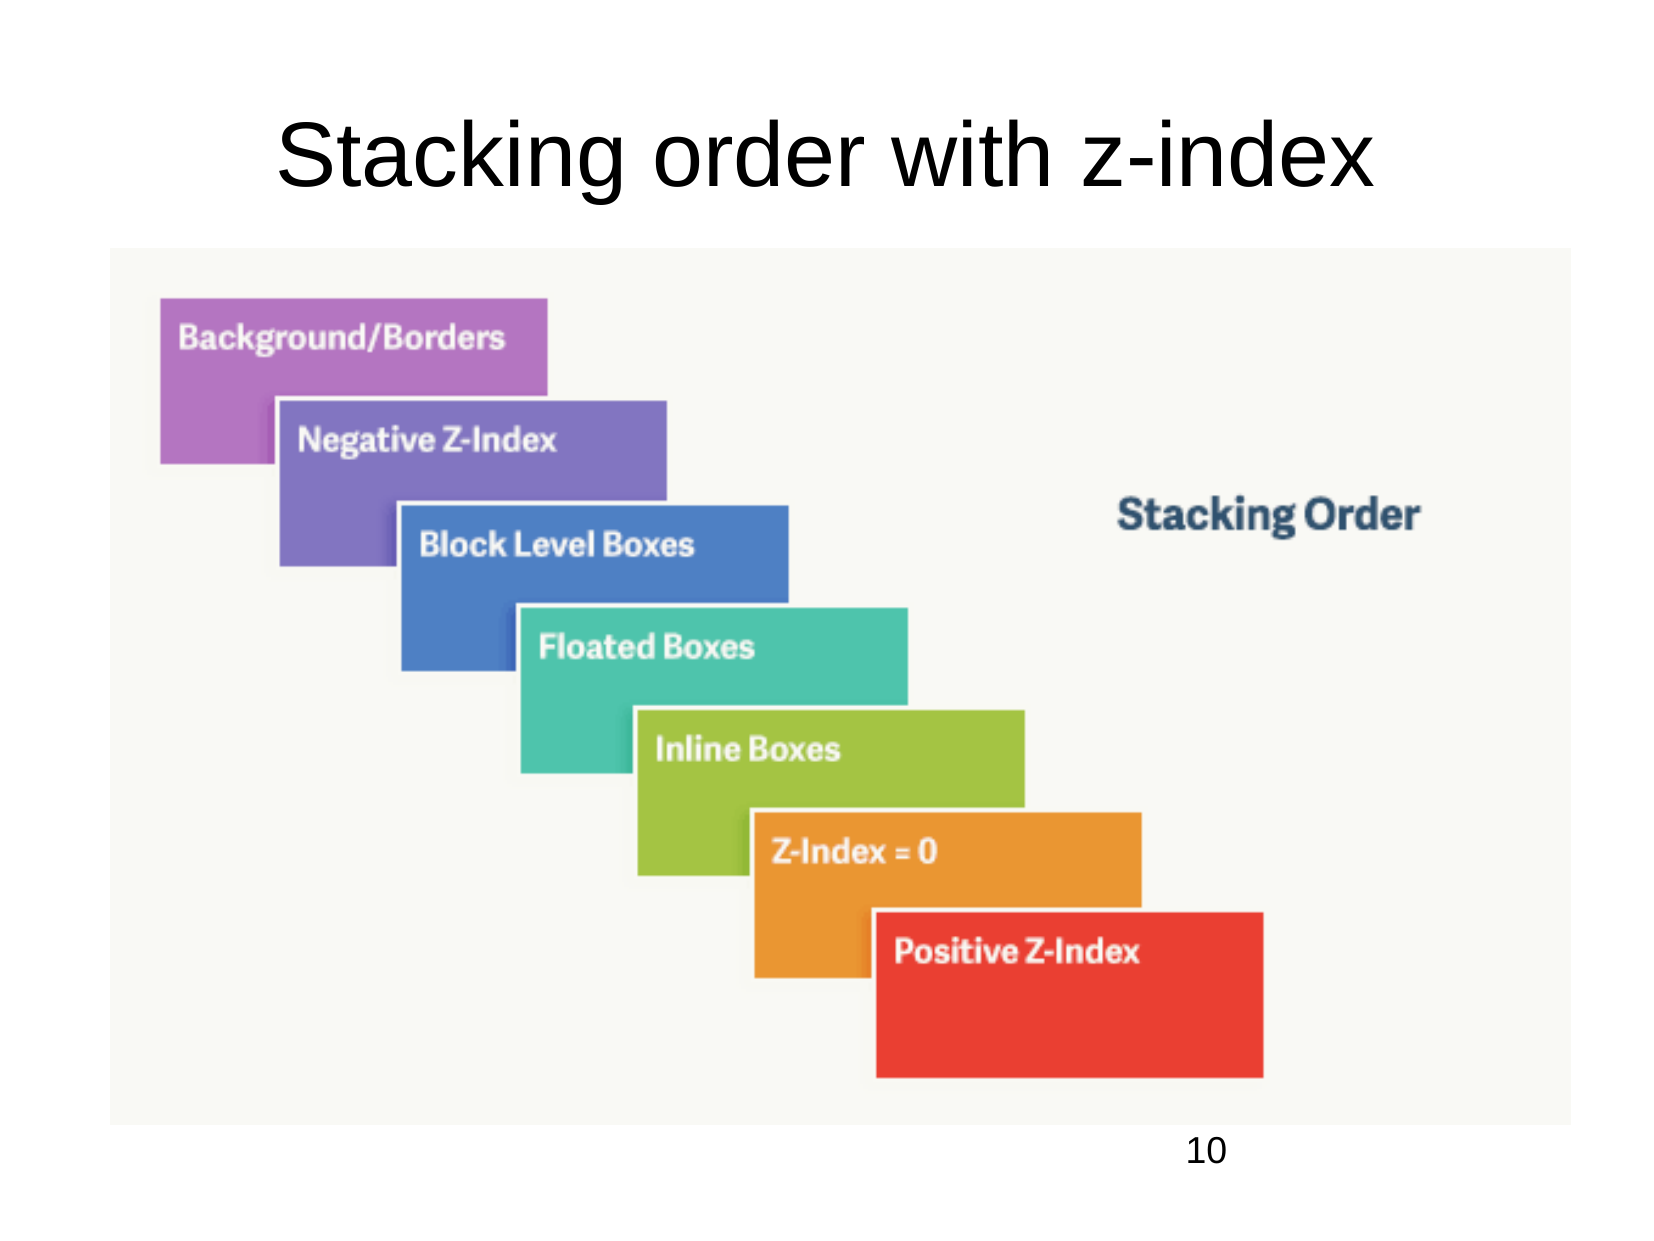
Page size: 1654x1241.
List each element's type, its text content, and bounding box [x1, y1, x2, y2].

title Stacking order with z-index [82, 49, 1571, 257]
picture [110, 248, 1571, 1126]
